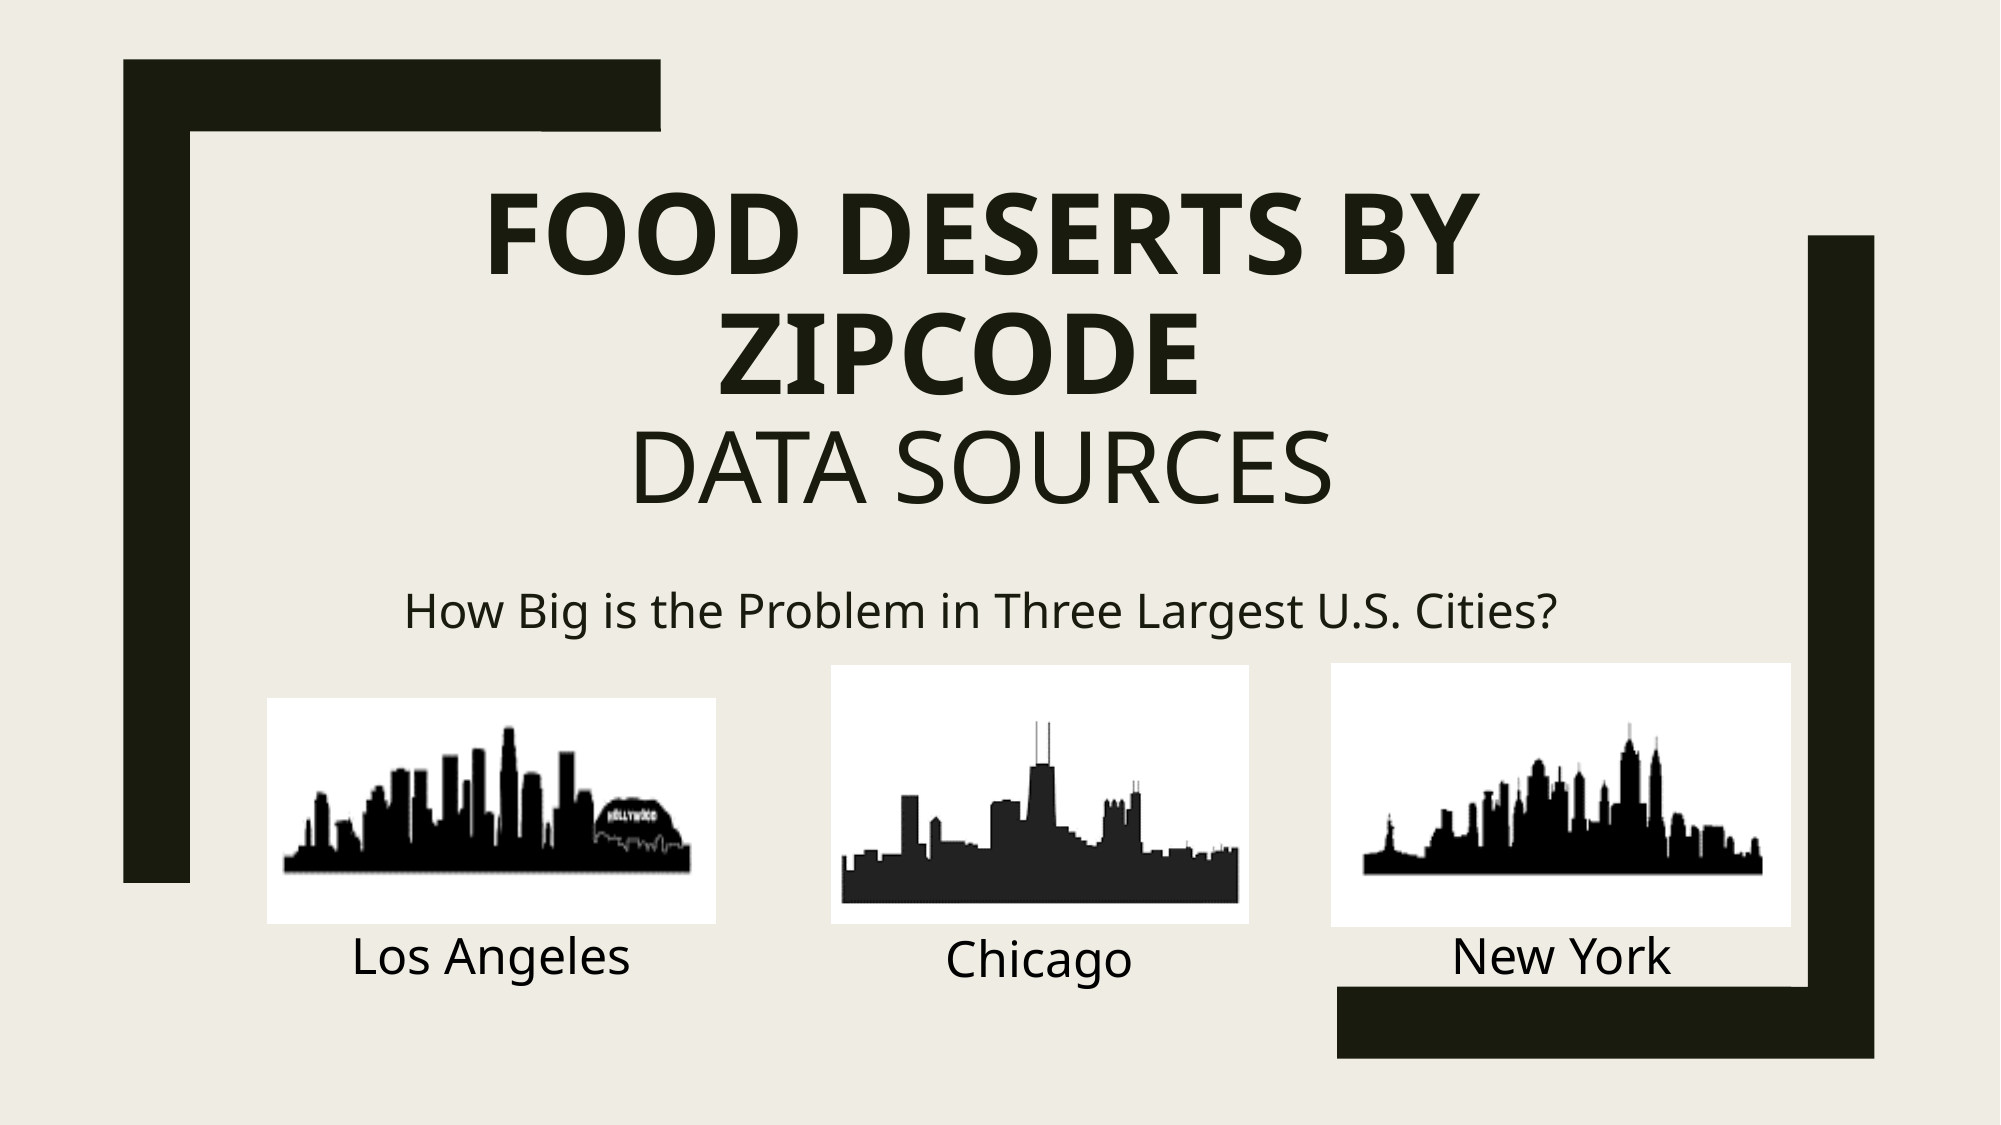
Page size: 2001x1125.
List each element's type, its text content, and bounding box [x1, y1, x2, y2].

picture [1331, 663, 1791, 927]
picture [267, 698, 716, 924]
title FOOD DESERTS BY ZIPCODE DATA SOURCES [245, 170, 1718, 411]
text_box Chicago [864, 926, 1216, 997]
text_box New York [1386, 923, 1738, 994]
text_box Los Angeles [315, 923, 668, 994]
picture [831, 665, 1249, 924]
subtitle How Big is the Problem in Three Largest U.S. Cities? [231, 566, 1732, 649]
